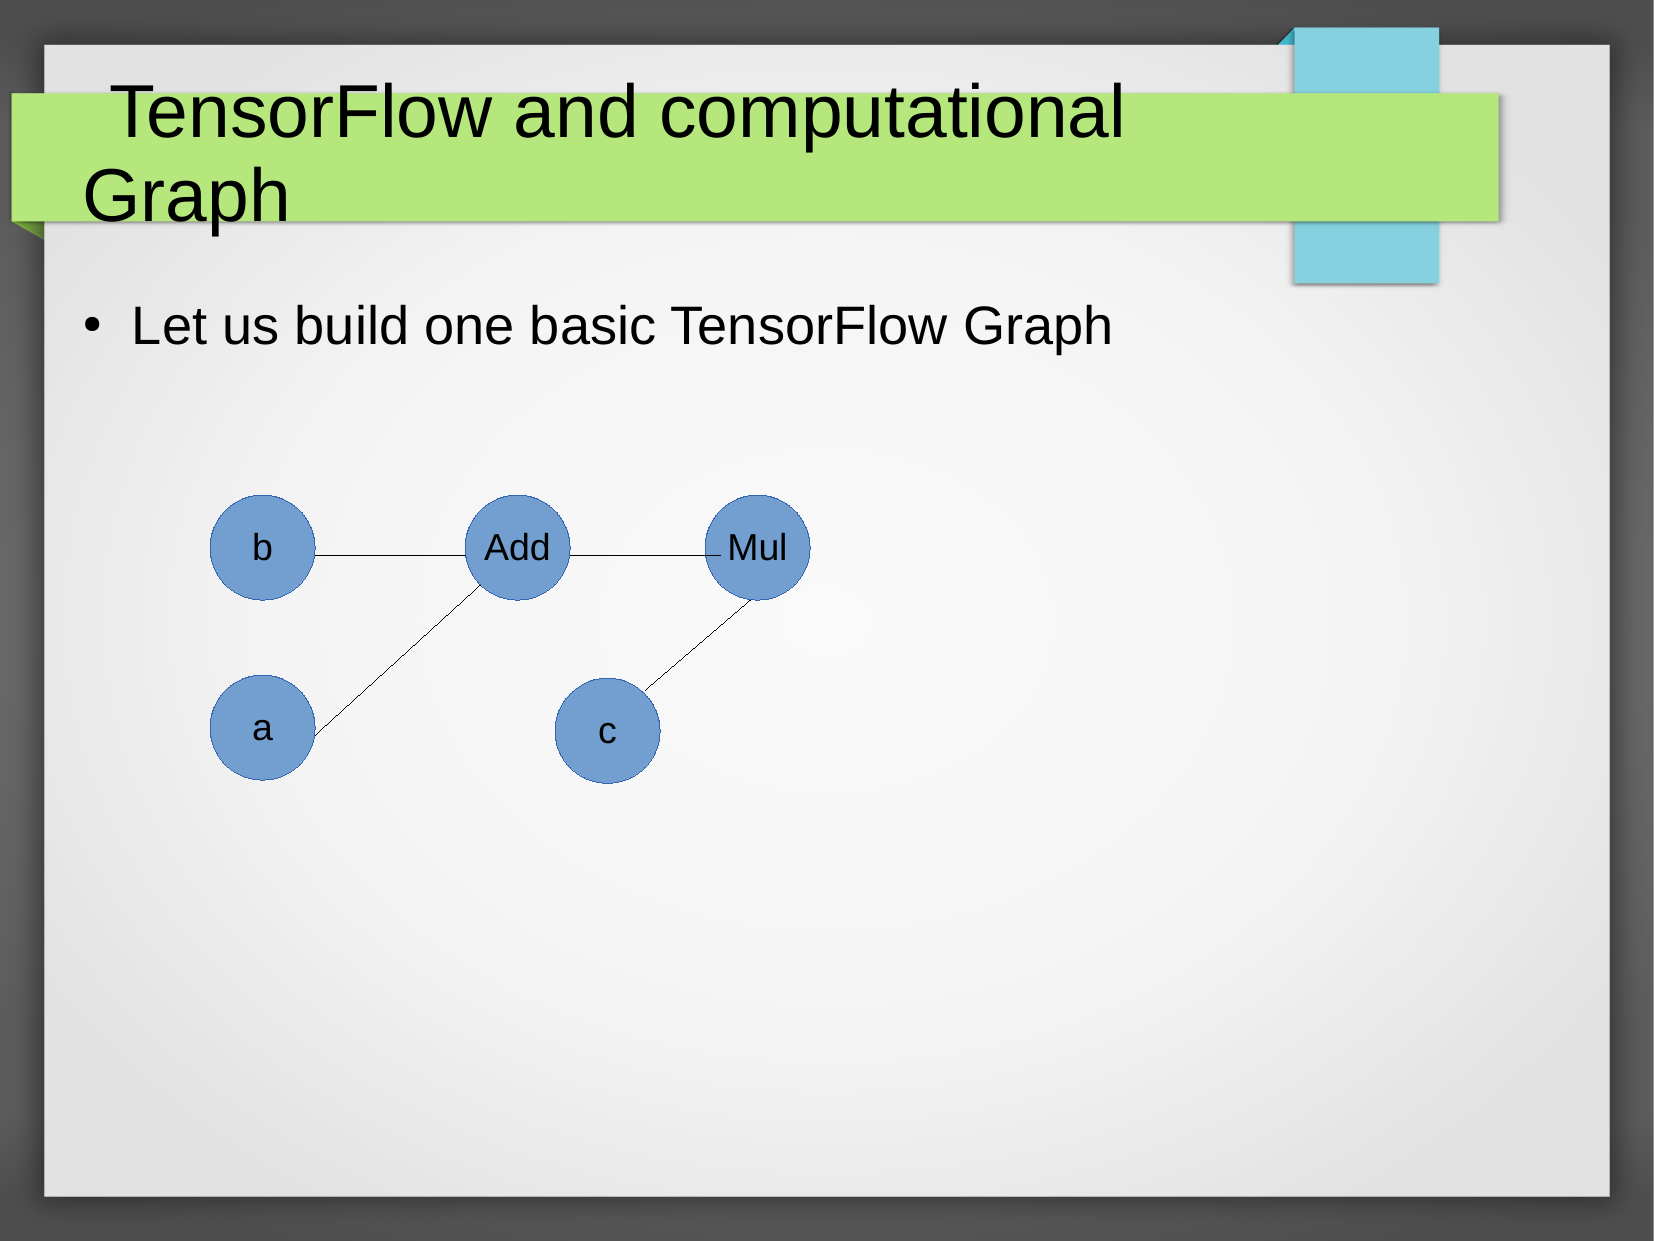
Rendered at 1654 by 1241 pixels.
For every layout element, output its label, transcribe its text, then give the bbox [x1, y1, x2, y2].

text_box Mul [705, 495, 811, 601]
title TensorFlow and computational Graph [82, 69, 1264, 238]
text_box Add [465, 495, 571, 601]
text_box c [555, 678, 661, 784]
text_box a [210, 675, 316, 781]
text_box b [210, 495, 316, 601]
picture [0, 0, 1654, 1241]
list Let us build one basic TensorFlow Graph [82, 295, 1571, 1015]
